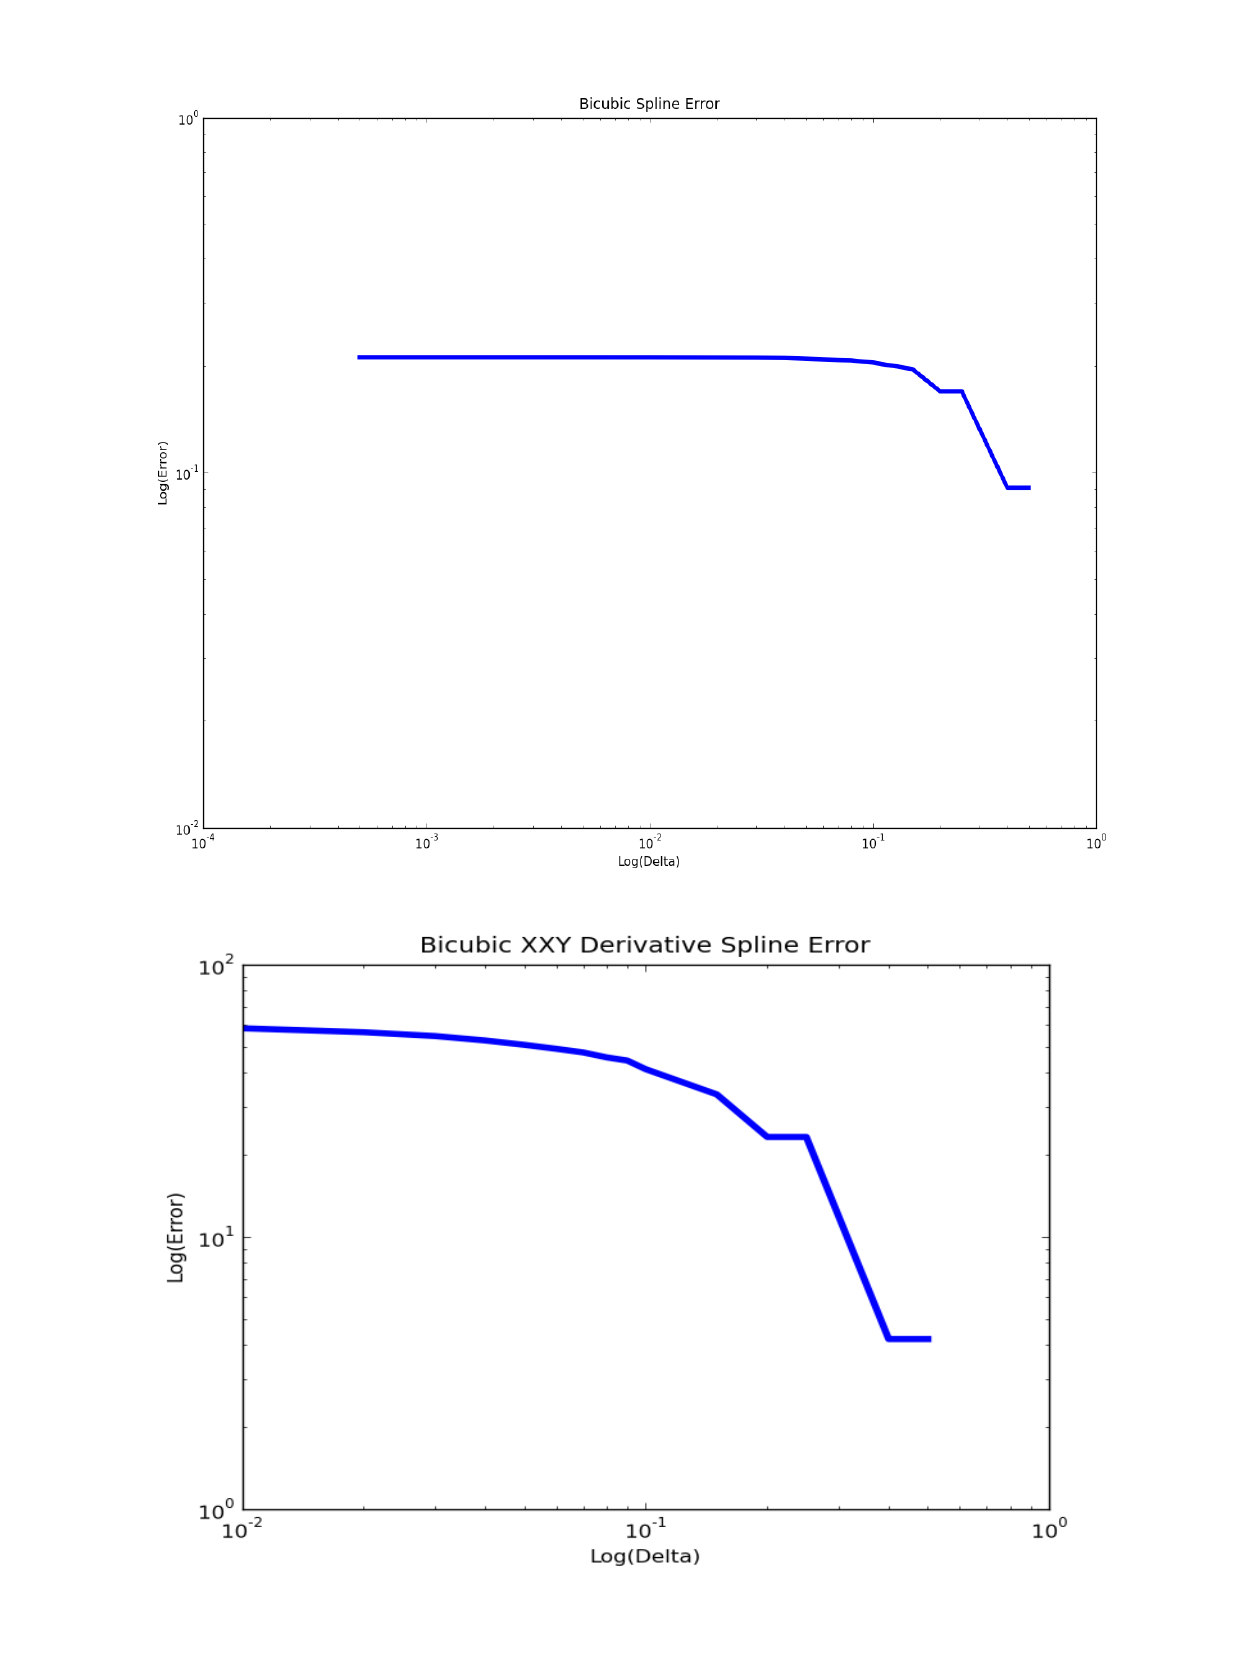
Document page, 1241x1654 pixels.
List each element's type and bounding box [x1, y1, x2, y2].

picture [59, 29, 1211, 1577]
